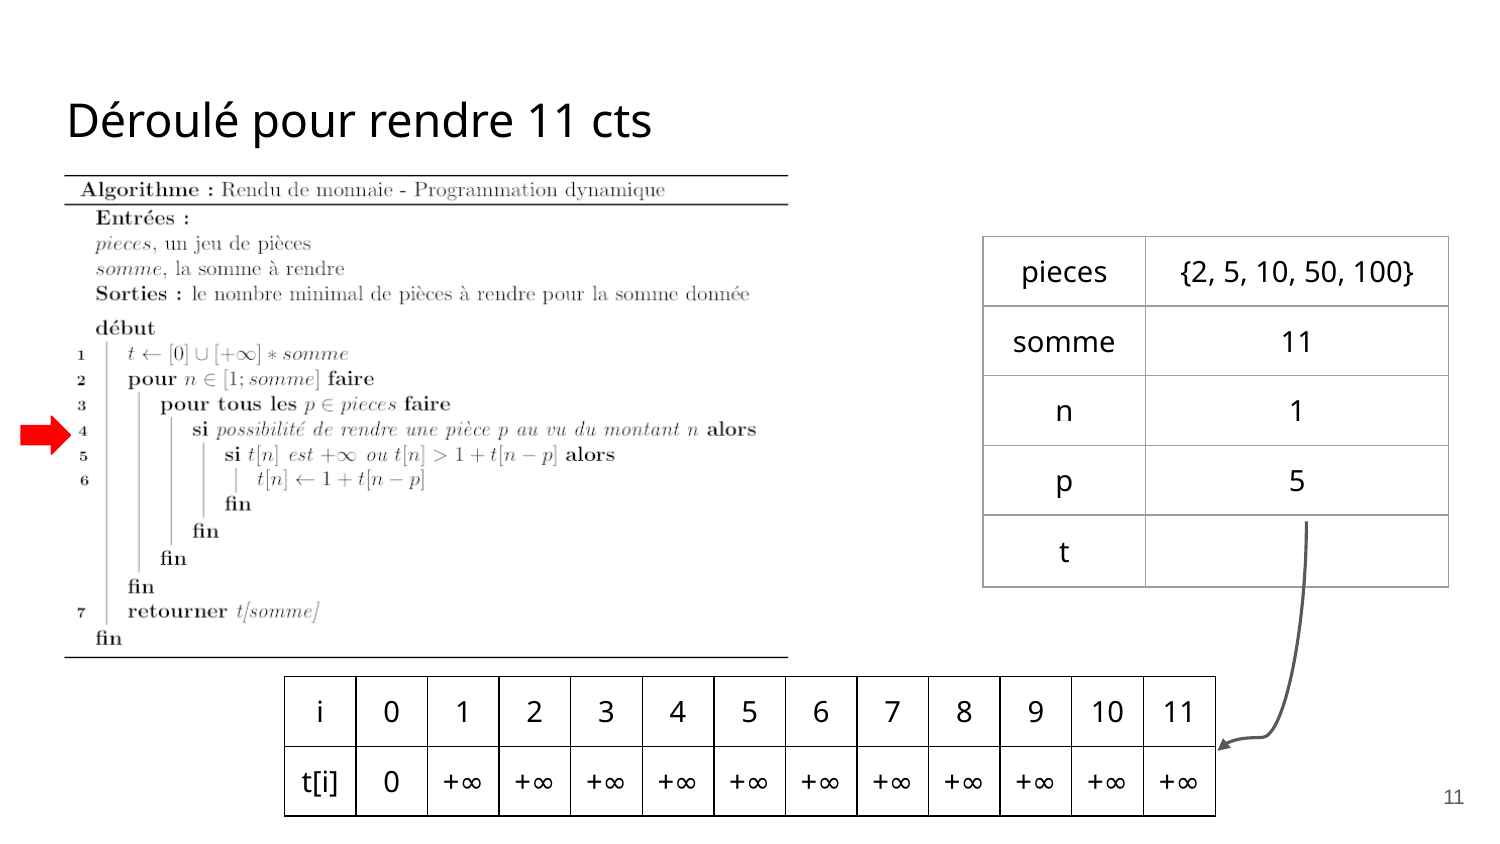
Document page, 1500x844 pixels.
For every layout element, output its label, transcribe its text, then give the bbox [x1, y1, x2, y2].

table_header 6 [786, 677, 856, 746]
table_cell p [984, 446, 1145, 514]
table_header 7 [858, 677, 928, 746]
text_box [21, 416, 71, 455]
table_cell +∞ [1001, 747, 1071, 815]
title Déroulé pour rendre 11 cts [51, 72, 1449, 167]
table_header 11 [1144, 677, 1215, 746]
table_header 1 [428, 677, 498, 746]
table_cell 1 [1146, 376, 1448, 445]
table_cell +∞ [715, 747, 785, 815]
table_cell +∞ [428, 747, 498, 815]
table_header pieces [984, 237, 1145, 305]
table_cell +∞ [786, 747, 856, 815]
table_header 5 [715, 677, 785, 746]
table_header 2 [500, 677, 570, 746]
table_cell +∞ [500, 747, 570, 815]
picture [63, 173, 789, 660]
table_cell +∞ [1072, 747, 1143, 815]
table_cell +∞ [858, 747, 928, 815]
table_cell +∞ [929, 747, 999, 815]
table_cell t [984, 516, 1145, 586]
table_header 3 [571, 677, 642, 746]
table_header 8 [929, 677, 999, 746]
table_cell n [984, 376, 1145, 445]
table_cell +∞ [643, 747, 713, 815]
table_cell t[i] [285, 747, 355, 815]
table_header i [285, 677, 355, 746]
table_cell 11 [1146, 307, 1448, 375]
table_cell 0 [357, 747, 427, 815]
table_header 0 [357, 677, 427, 746]
table_header 9 [1001, 677, 1071, 746]
table_header 10 [1072, 677, 1143, 746]
table_cell +∞ [1144, 747, 1215, 815]
table_cell 5 [1146, 446, 1448, 514]
table_header {2, 5, 10, 50, 100} [1146, 237, 1448, 305]
table_cell +∞ [571, 747, 642, 815]
table_header 4 [643, 677, 713, 746]
table_cell [1146, 516, 1448, 586]
slide_number <numéro> [1389, 764, 1480, 830]
table_cell somme [984, 307, 1145, 375]
